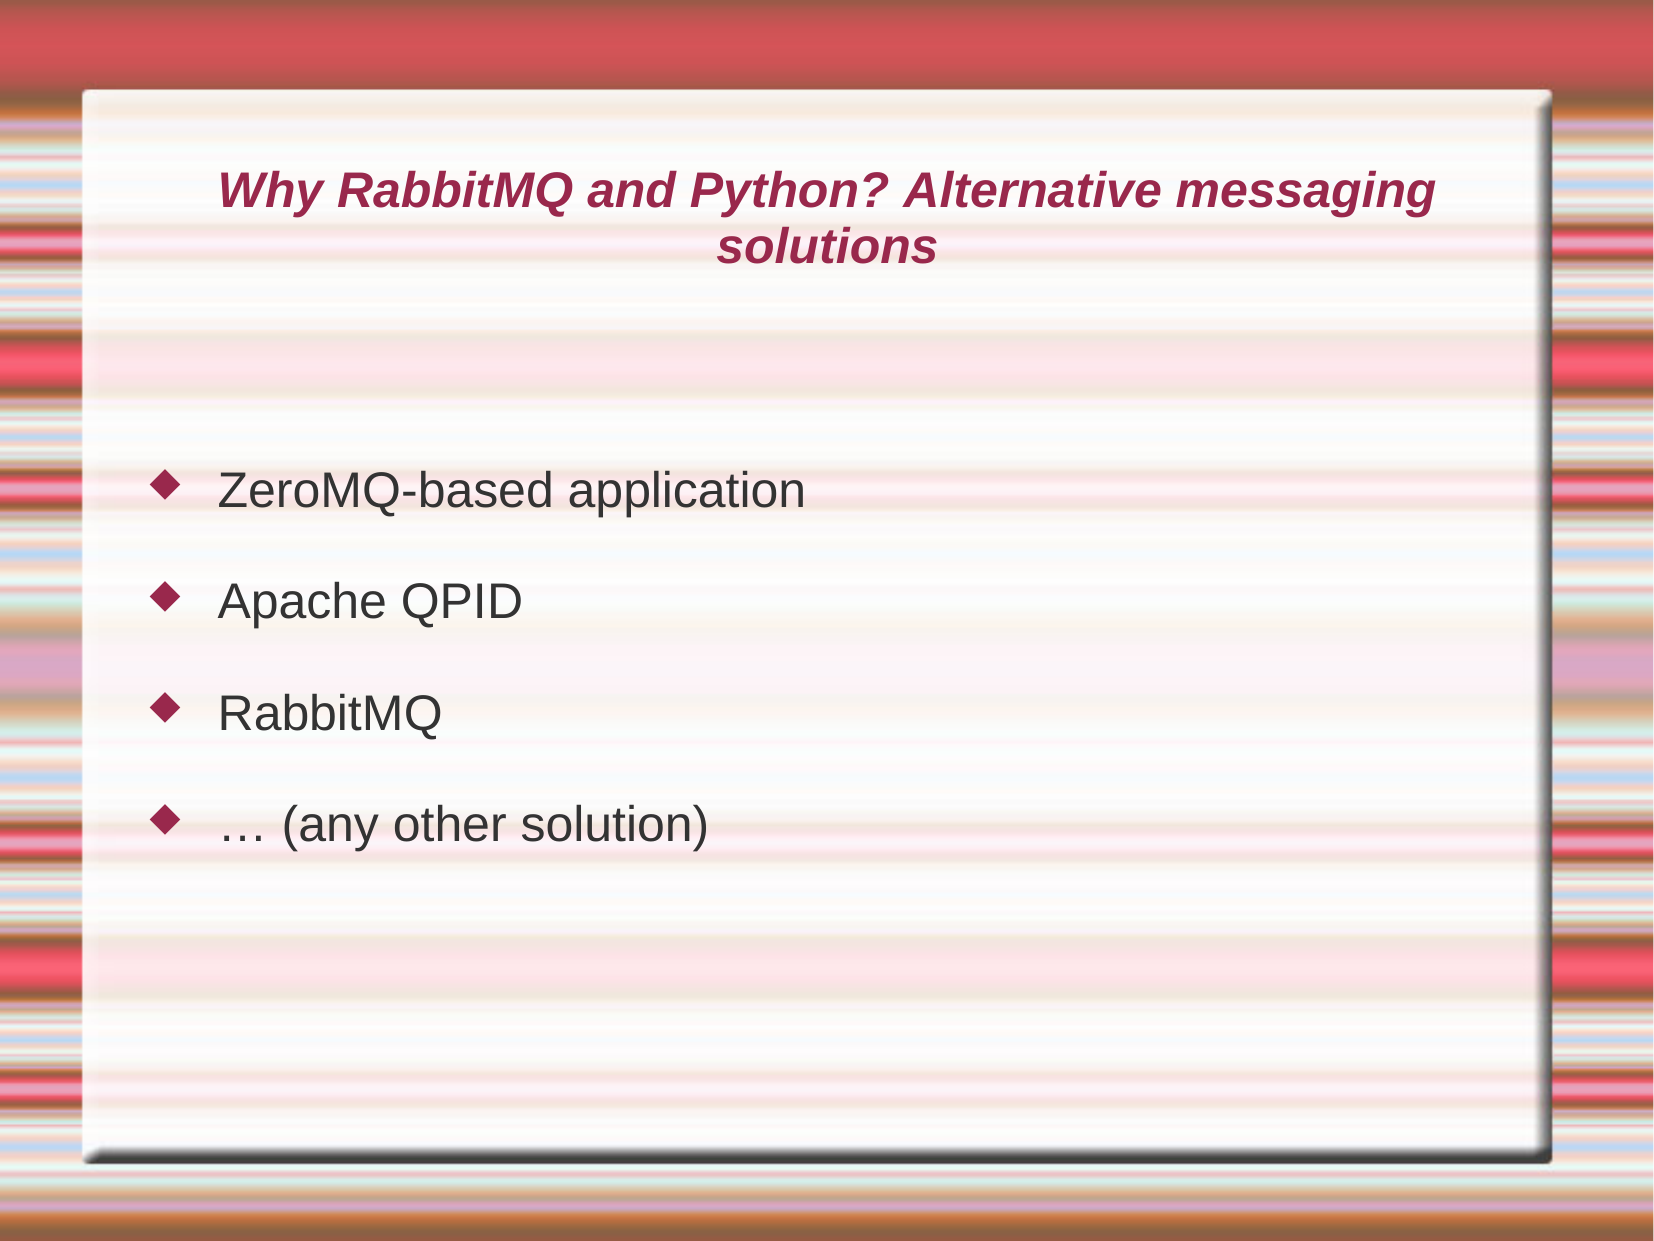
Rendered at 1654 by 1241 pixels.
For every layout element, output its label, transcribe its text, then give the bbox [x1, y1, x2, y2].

title Why RabbitMQ and Python? Alternative messaging solutions [121, 114, 1534, 322]
picture [0, 0, 1654, 1241]
list ZeroMQ-based application Apache QPID RabbitMQ … (any other solution) [134, 350, 1516, 1170]
